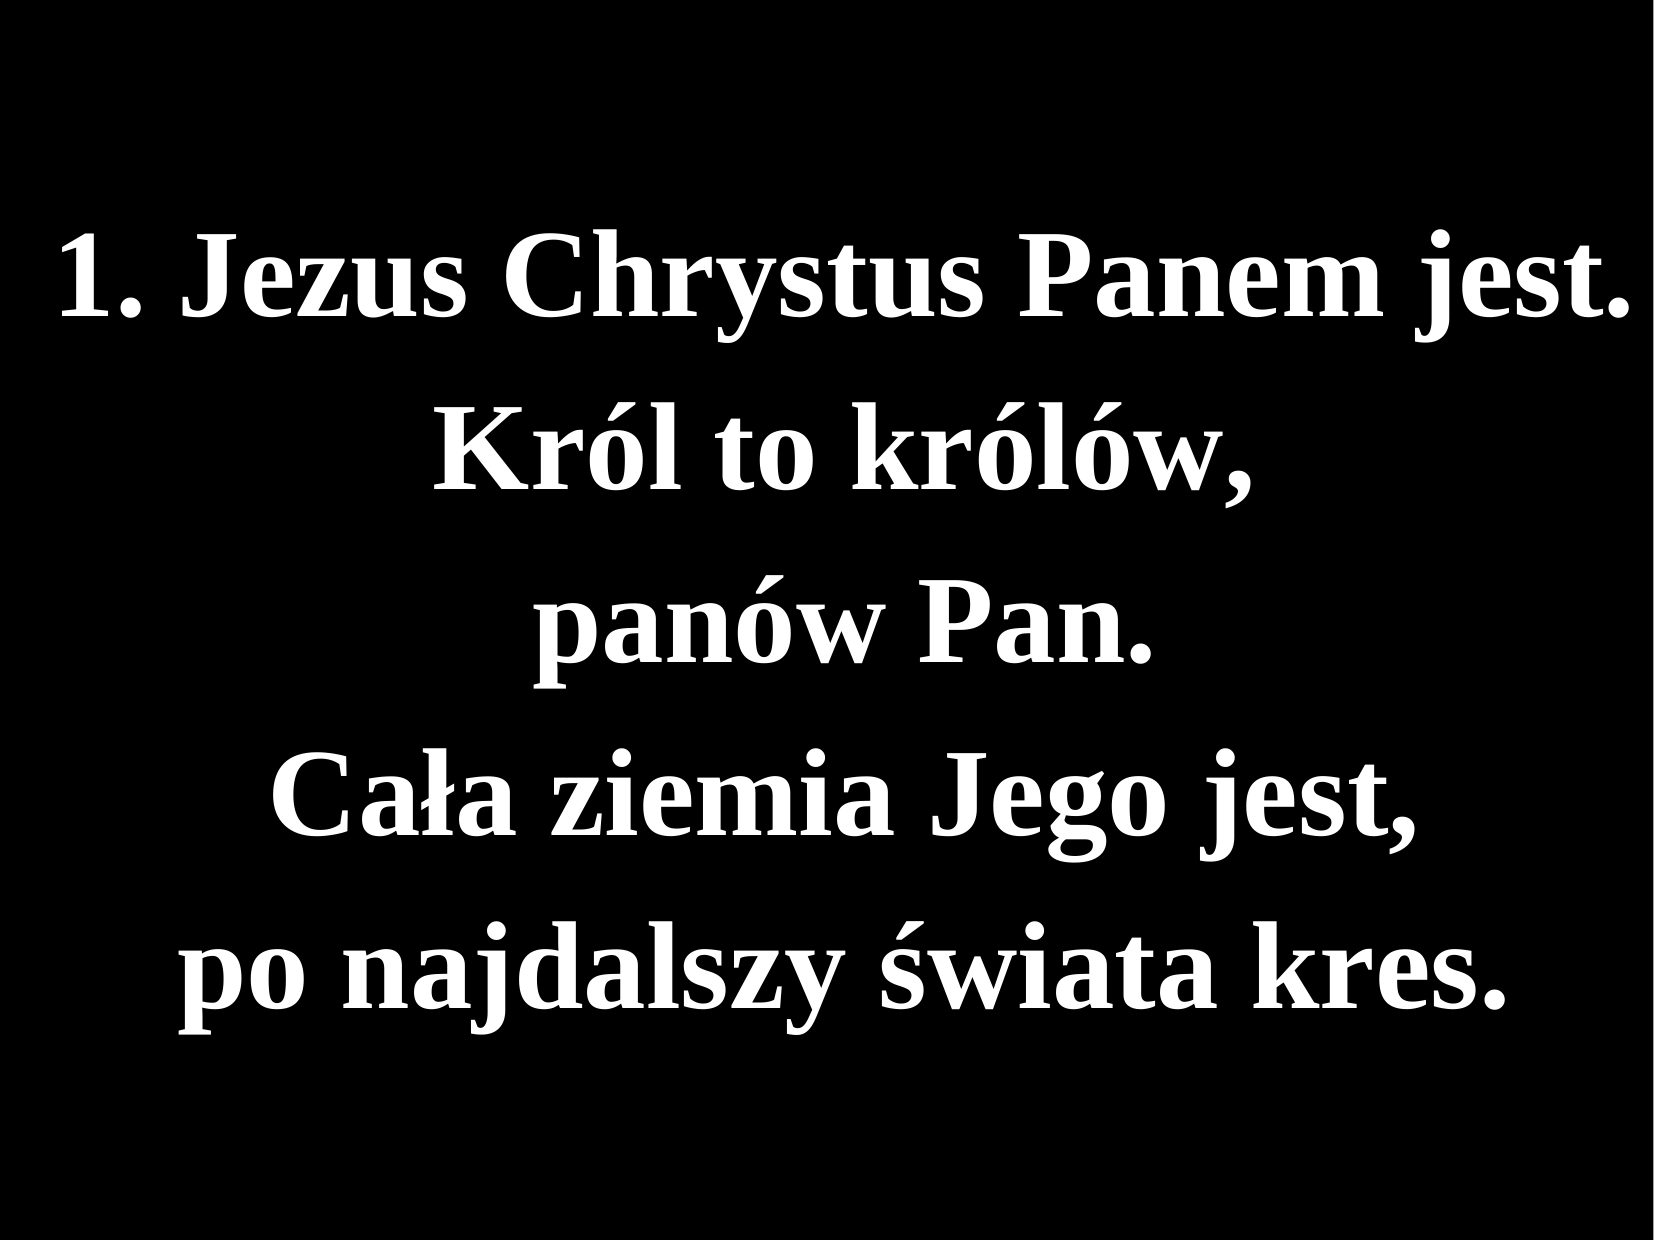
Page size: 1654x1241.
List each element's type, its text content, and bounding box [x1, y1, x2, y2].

subtitle 1. Jezus Chrystus Panem jest. ppp Król to królów, ppp panów Pan. ppp Cała ziemia Jego jest, ppp po najdalszy świata kres. [0, 0, 1654, 1241]
